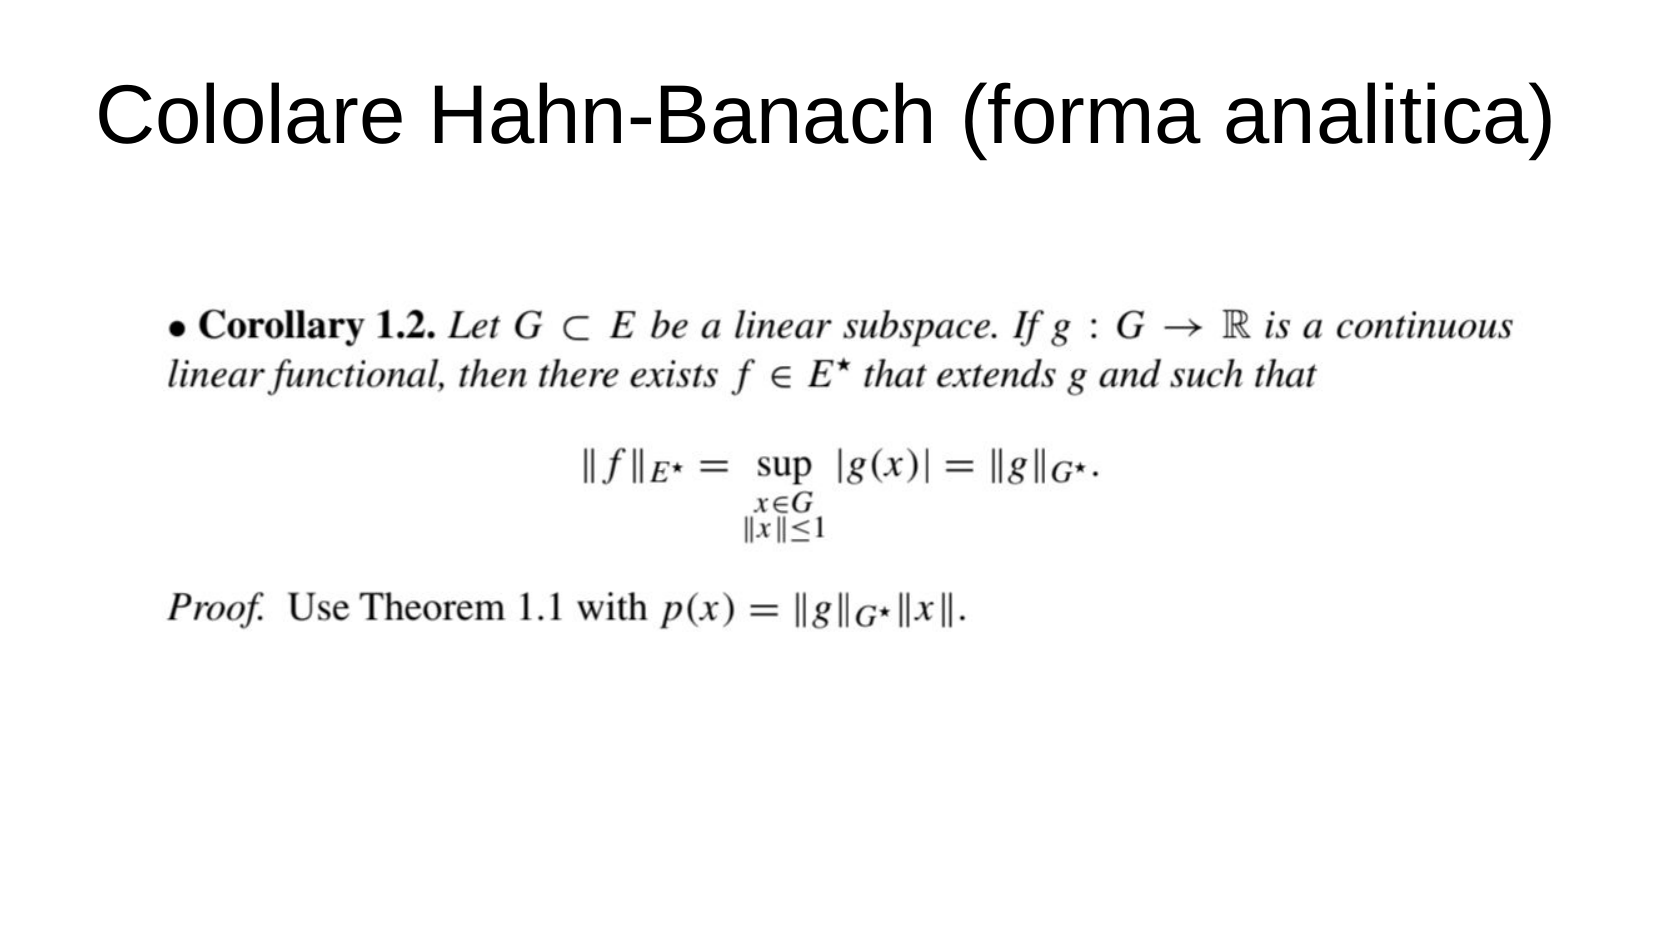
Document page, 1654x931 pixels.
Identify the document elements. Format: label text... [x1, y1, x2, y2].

picture [42, 281, 1614, 652]
title Cololare Hahn-Banach (forma analitica) [82, 37, 1571, 193]
